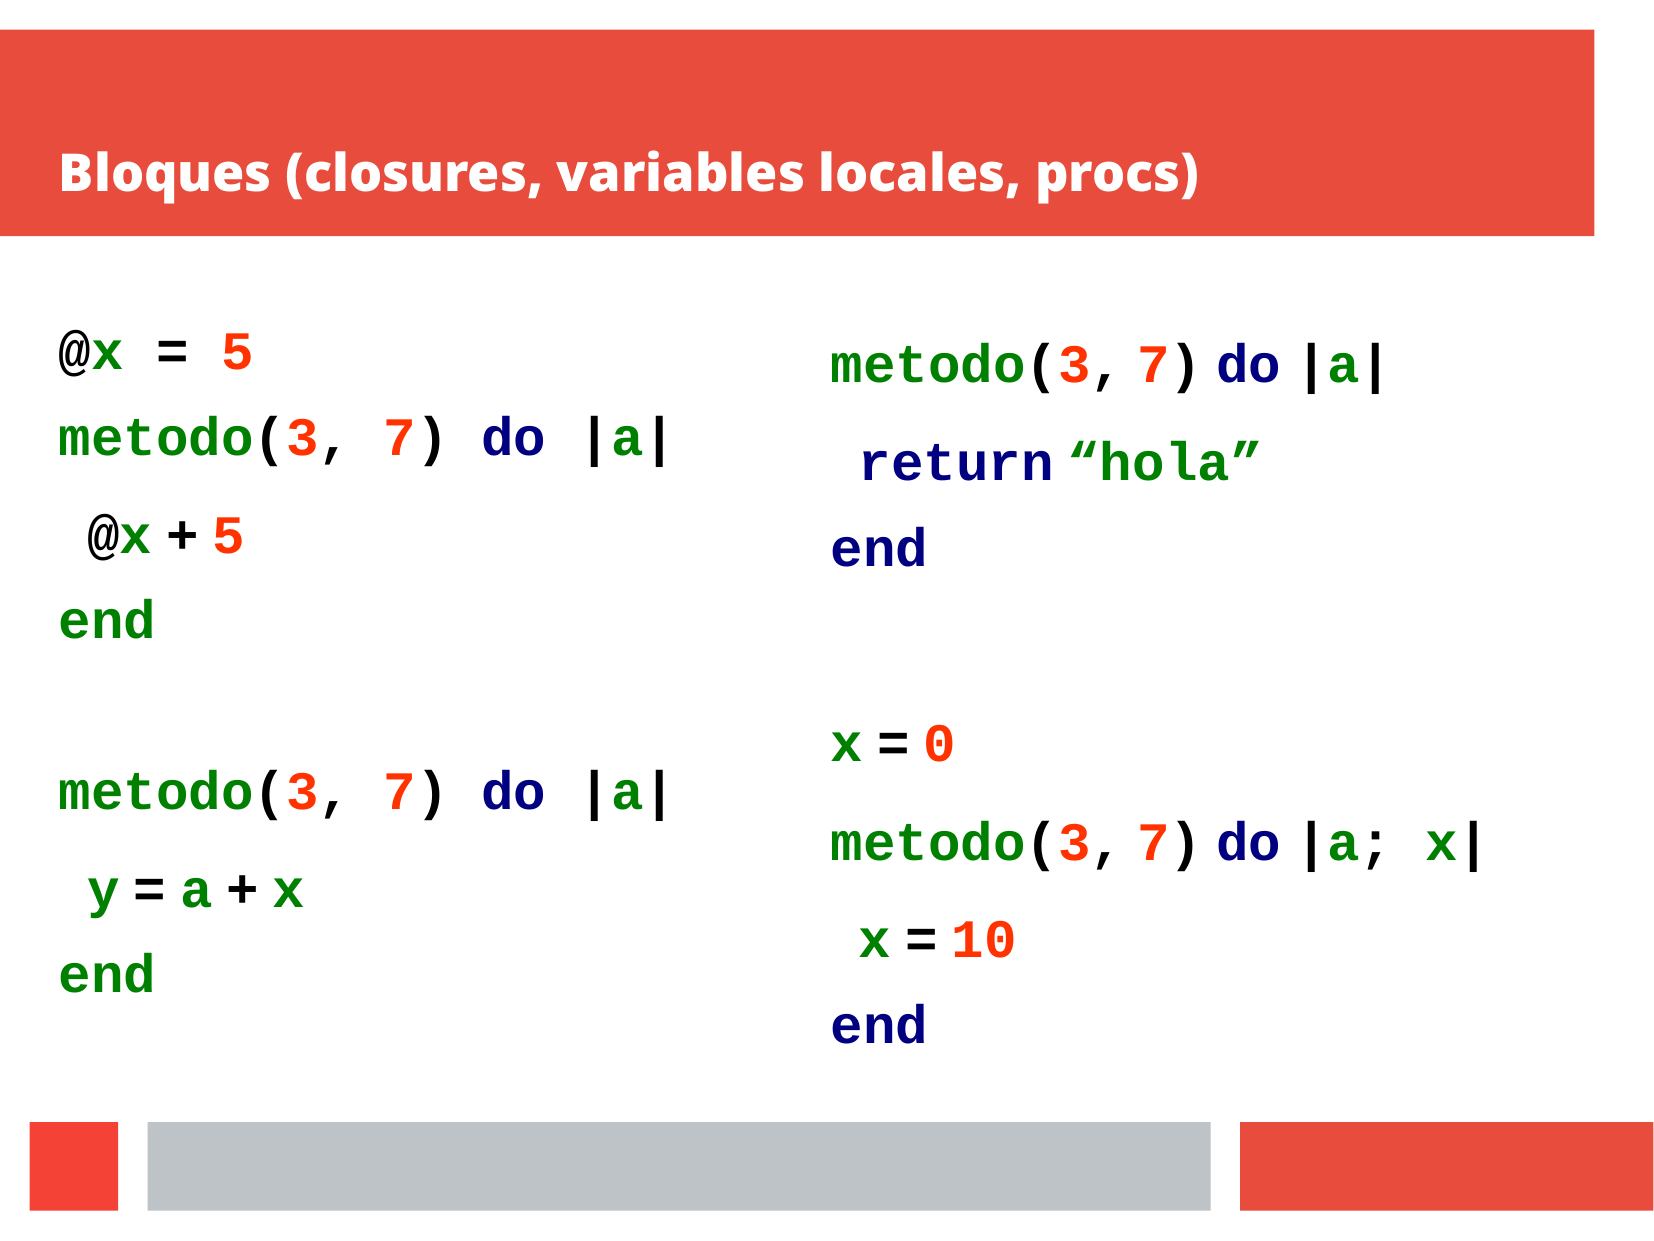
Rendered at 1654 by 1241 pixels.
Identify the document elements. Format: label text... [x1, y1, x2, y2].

title Bloques (closures, variables locales, procs) [59, 59, 1595, 207]
list @x = 5 metodo(3, 7) do |a| @x + 5 end metodo(3, 7) do |a| y = a + x end [59, 324, 794, 1093]
list metodo(3, 7) do |a| return “hola” end x = 0 metodo(3, 7) do |a; x| x = 10 end [830, 324, 1566, 1093]
